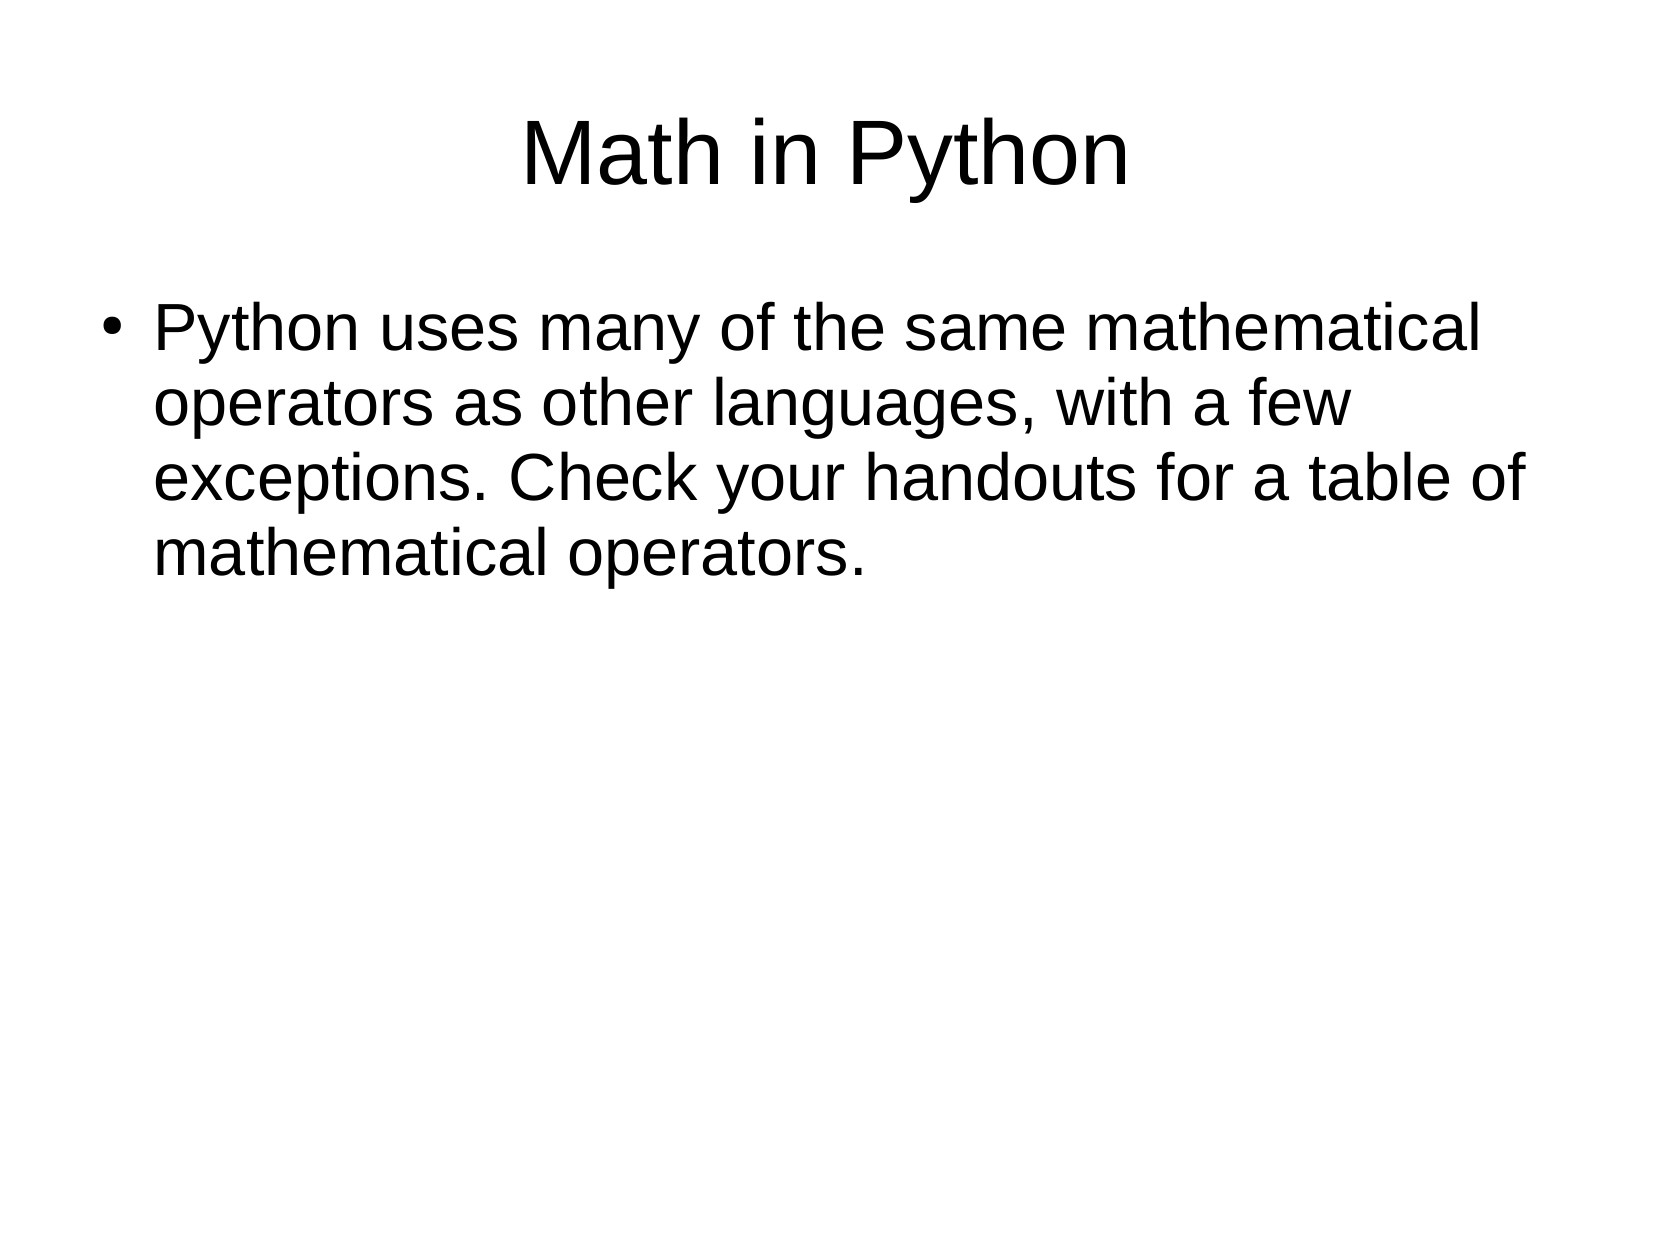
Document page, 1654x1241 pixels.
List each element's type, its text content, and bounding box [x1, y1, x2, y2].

title Math in Python [82, 49, 1571, 257]
list Python uses many of the same mathematical operators as other languages, with a few exceptions. Check your handouts for a table of mathematical operators. [82, 290, 1571, 1109]
